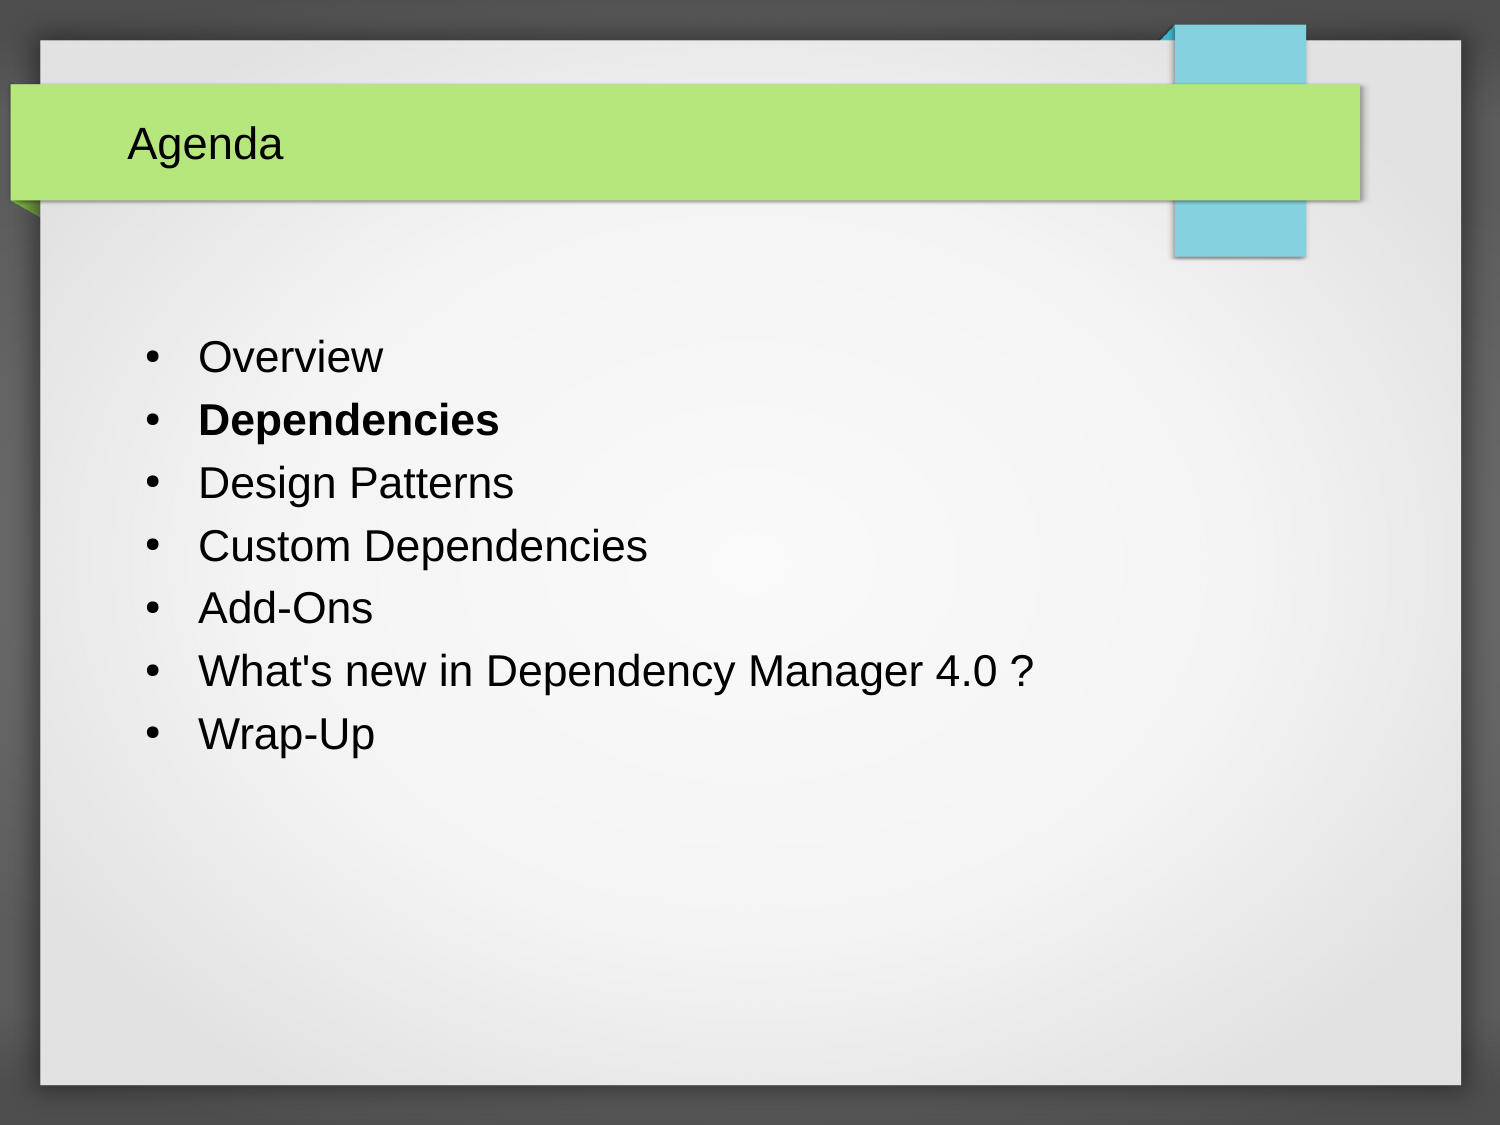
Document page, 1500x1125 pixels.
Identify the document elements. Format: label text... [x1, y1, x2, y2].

list Overview Dependencies Design Patterns Custom Dependencies Add-Ons What's new in Dependency Manager 4.0 ? Wrap-Up [112, 324, 1388, 978]
picture [0, 0, 1500, 1125]
title Agenda [112, 42, 1388, 246]
